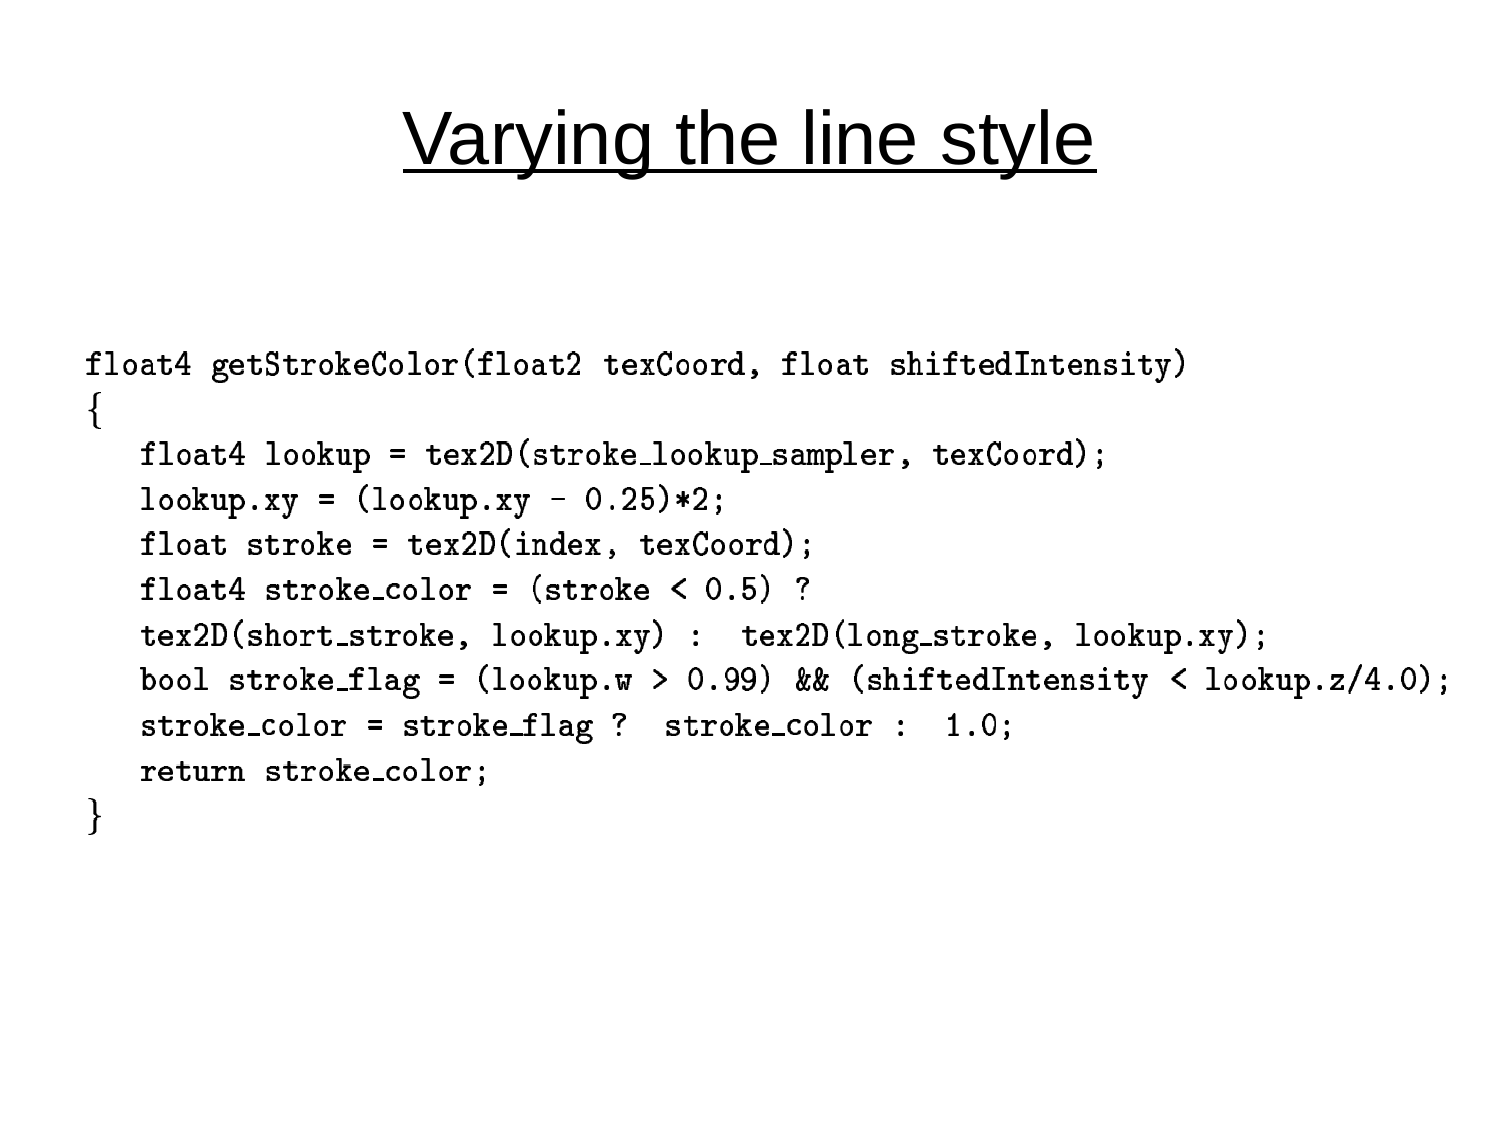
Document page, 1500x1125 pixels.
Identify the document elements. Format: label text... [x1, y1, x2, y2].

title Varying the line style [75, 44, 1425, 233]
picture [75, 335, 1456, 856]
